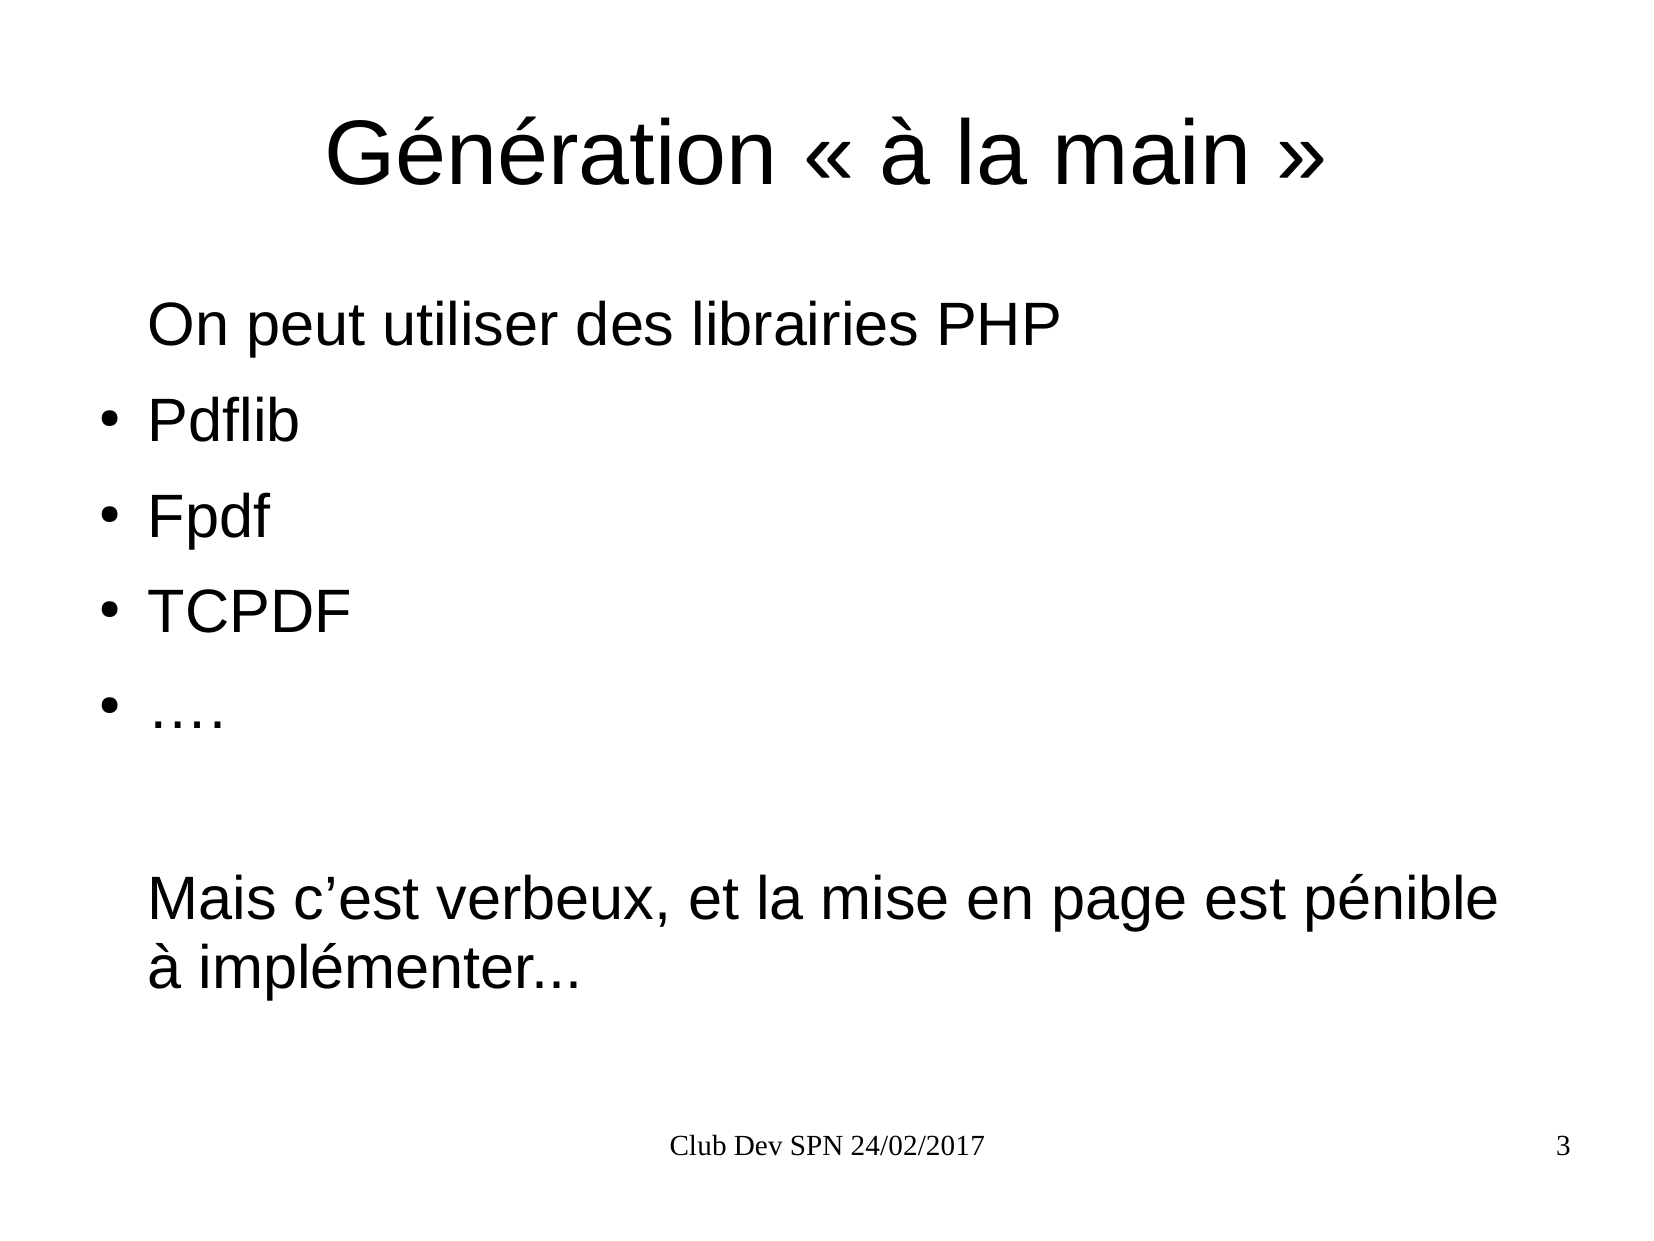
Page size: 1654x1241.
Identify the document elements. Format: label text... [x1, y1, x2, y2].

title Génération « à la main » [82, 49, 1571, 257]
list On peut utiliser des librairies PHP Pdflib Fpdf TCPDF …. Mais c’est verbeux, et la mise en page est pénible à implémenter... [82, 290, 1571, 1010]
